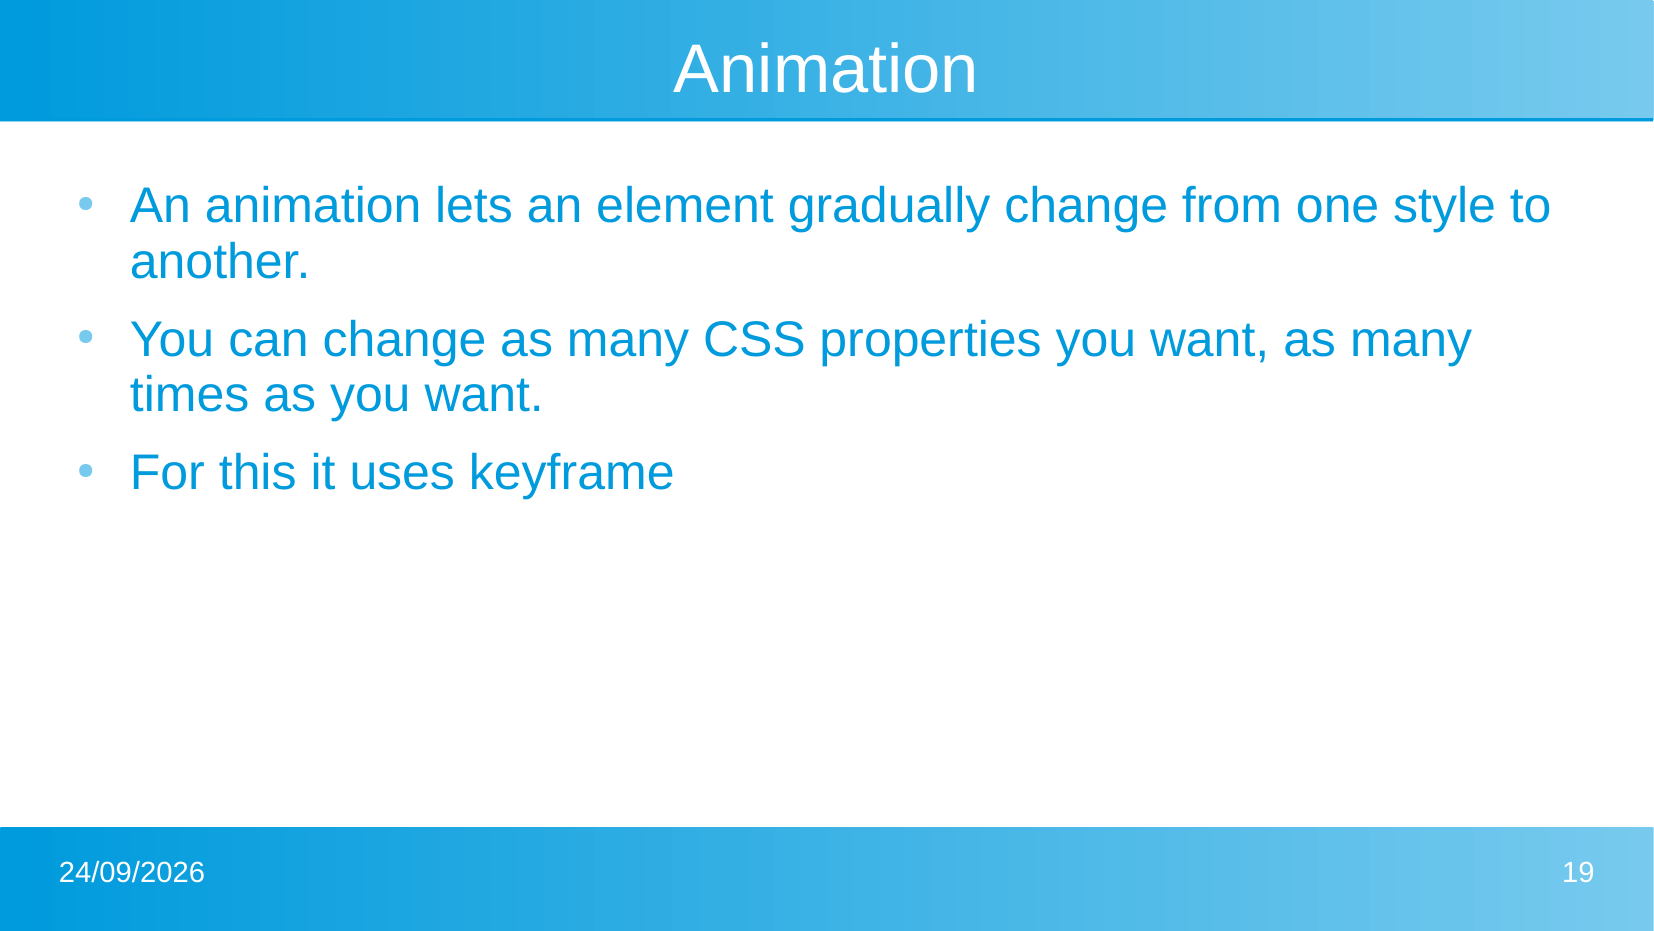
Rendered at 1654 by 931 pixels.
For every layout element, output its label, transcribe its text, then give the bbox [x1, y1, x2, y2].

title Animation [59, 29, 1595, 108]
list An animation lets an element gradually change from one style to another. You can change as many CSS properties you want, as many times as you want. For this it uses keyframe [59, 177, 1595, 768]
